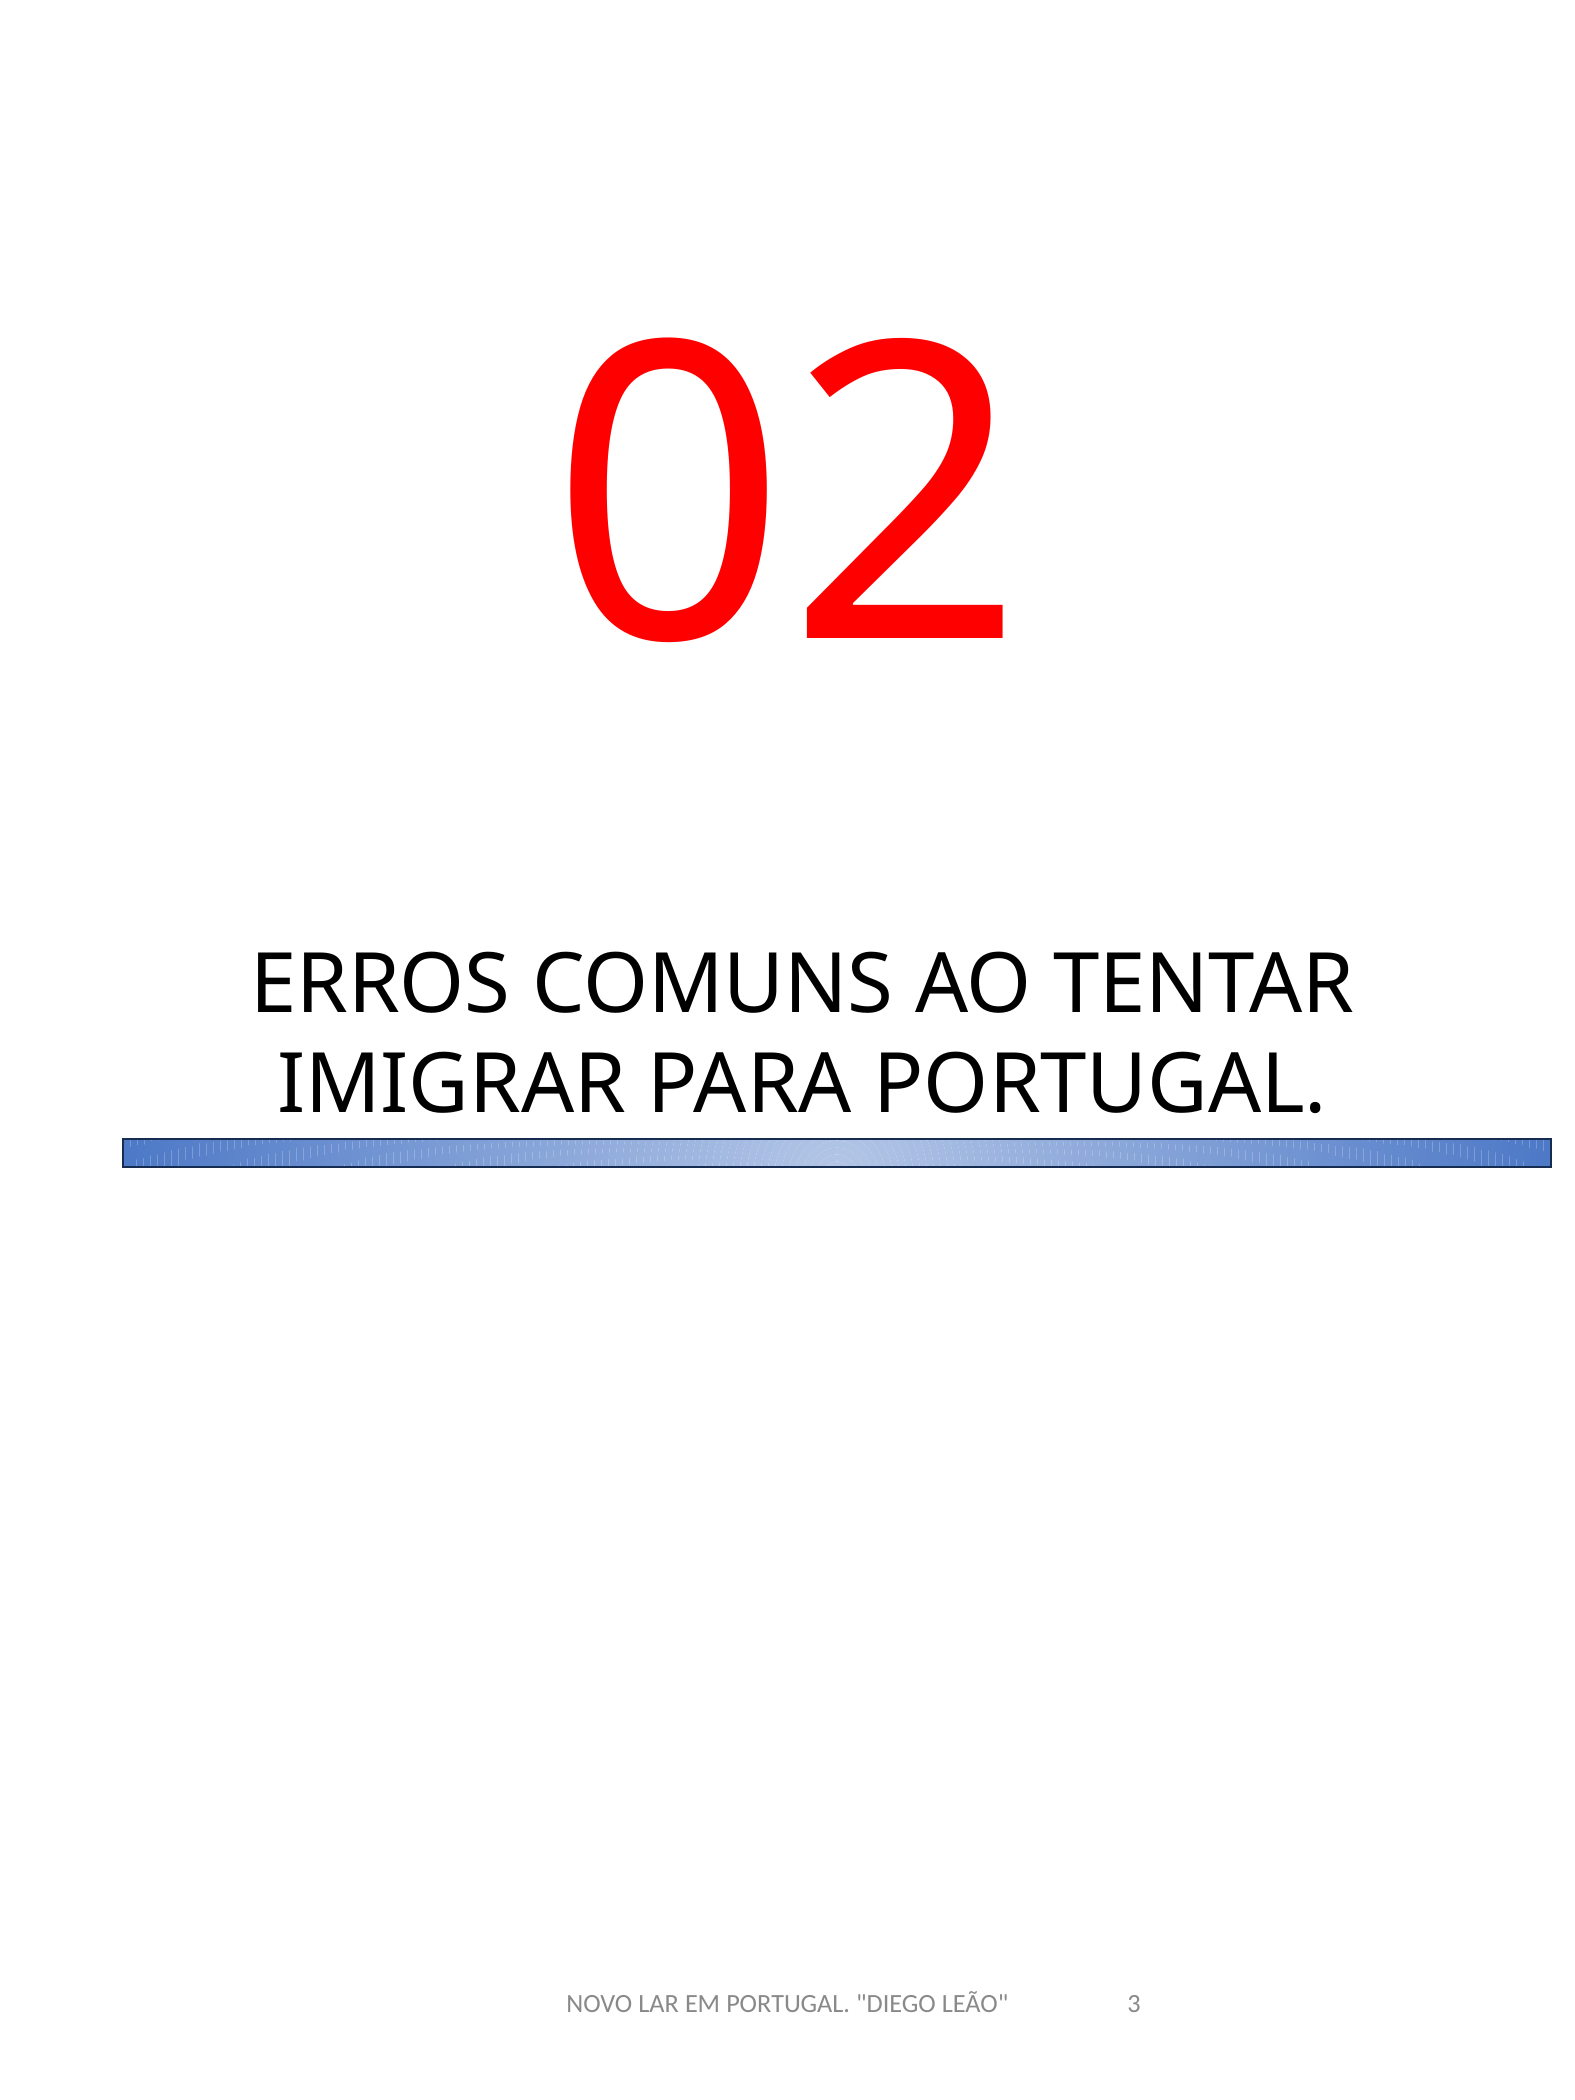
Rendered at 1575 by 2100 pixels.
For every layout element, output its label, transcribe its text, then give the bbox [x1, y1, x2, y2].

text_box 02 [58, 216, 1517, 734]
text_box [123, 1139, 1551, 1167]
text_box [1112, 1946, 1467, 2059]
text_box NOVO LAR EM PORTUGAL. "DIEGO LEÃO" [521, 1946, 1054, 2059]
text_box ERROS COMUNS AO TENTAR IMIGRAR PARA PORTUGAL. [88, 921, 1517, 1139]
